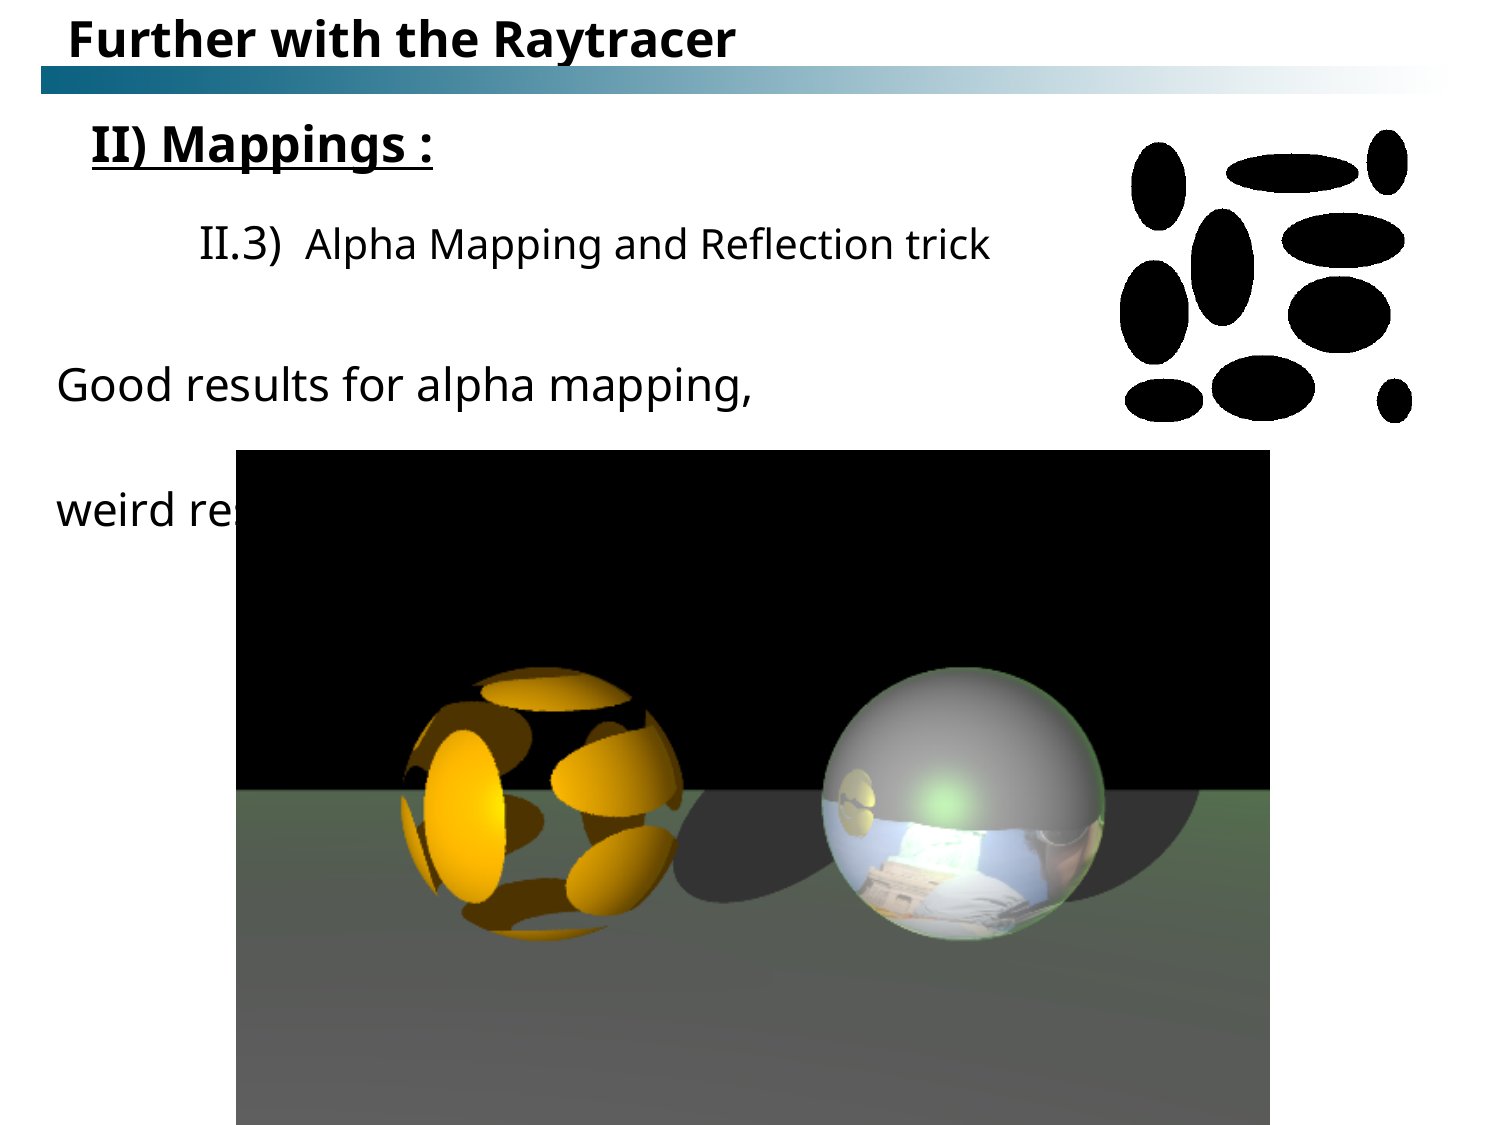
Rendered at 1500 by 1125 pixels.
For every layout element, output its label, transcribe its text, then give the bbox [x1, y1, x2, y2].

picture [41, 66, 1471, 94]
picture [236, 450, 1270, 1125]
text_box II.3) Alpha Mapping and Reflection trick [184, 202, 1103, 281]
picture [1103, 124, 1415, 425]
text_box Good results for alpha mapping, weird results for the reflection trick [29, 282, 1477, 451]
title Further with the Raytracer [53, 1, 859, 66]
text_box II) Mappings : [76, 101, 644, 186]
